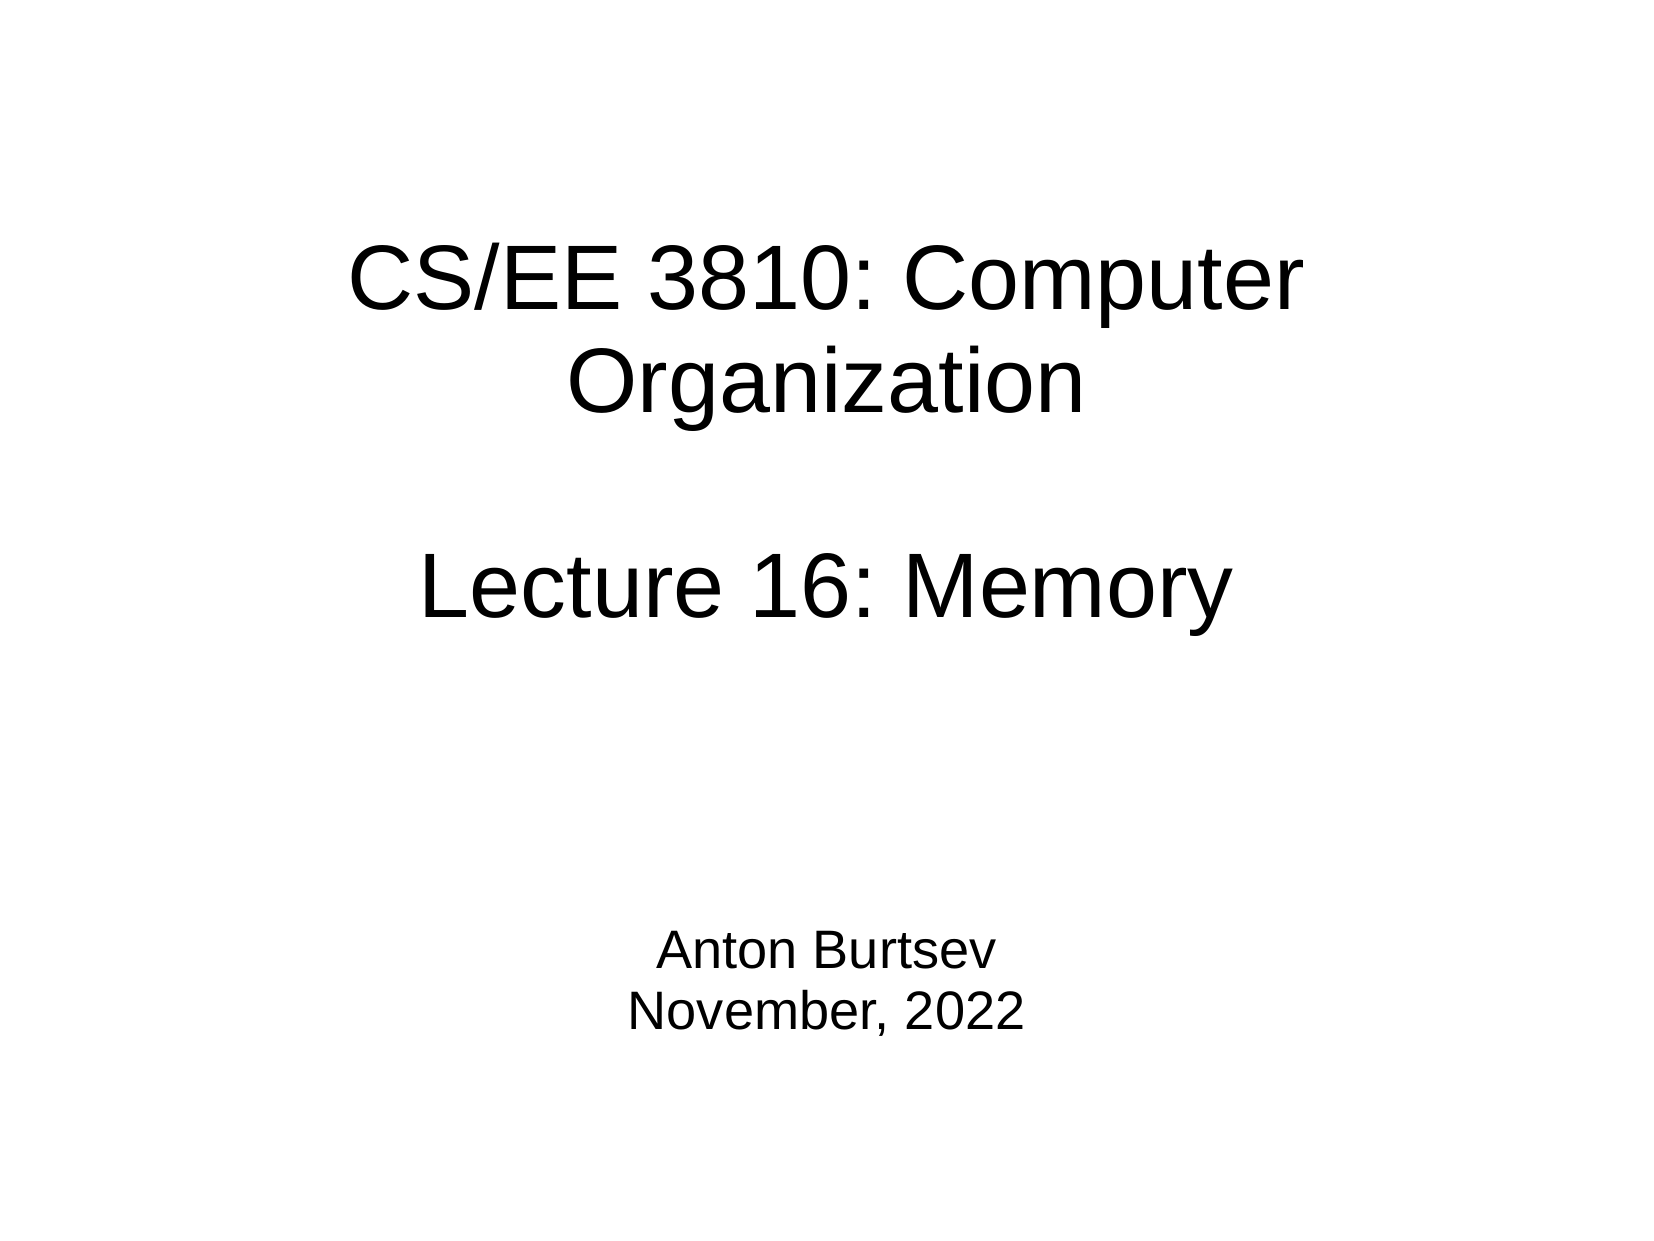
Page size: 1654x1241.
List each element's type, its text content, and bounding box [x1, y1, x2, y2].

title CS/EE 3810: Computer Organization Lecture 16: Memory [82, 113, 1571, 637]
subtitle Anton Burtsev November, 2022 [82, 637, 1571, 1109]
